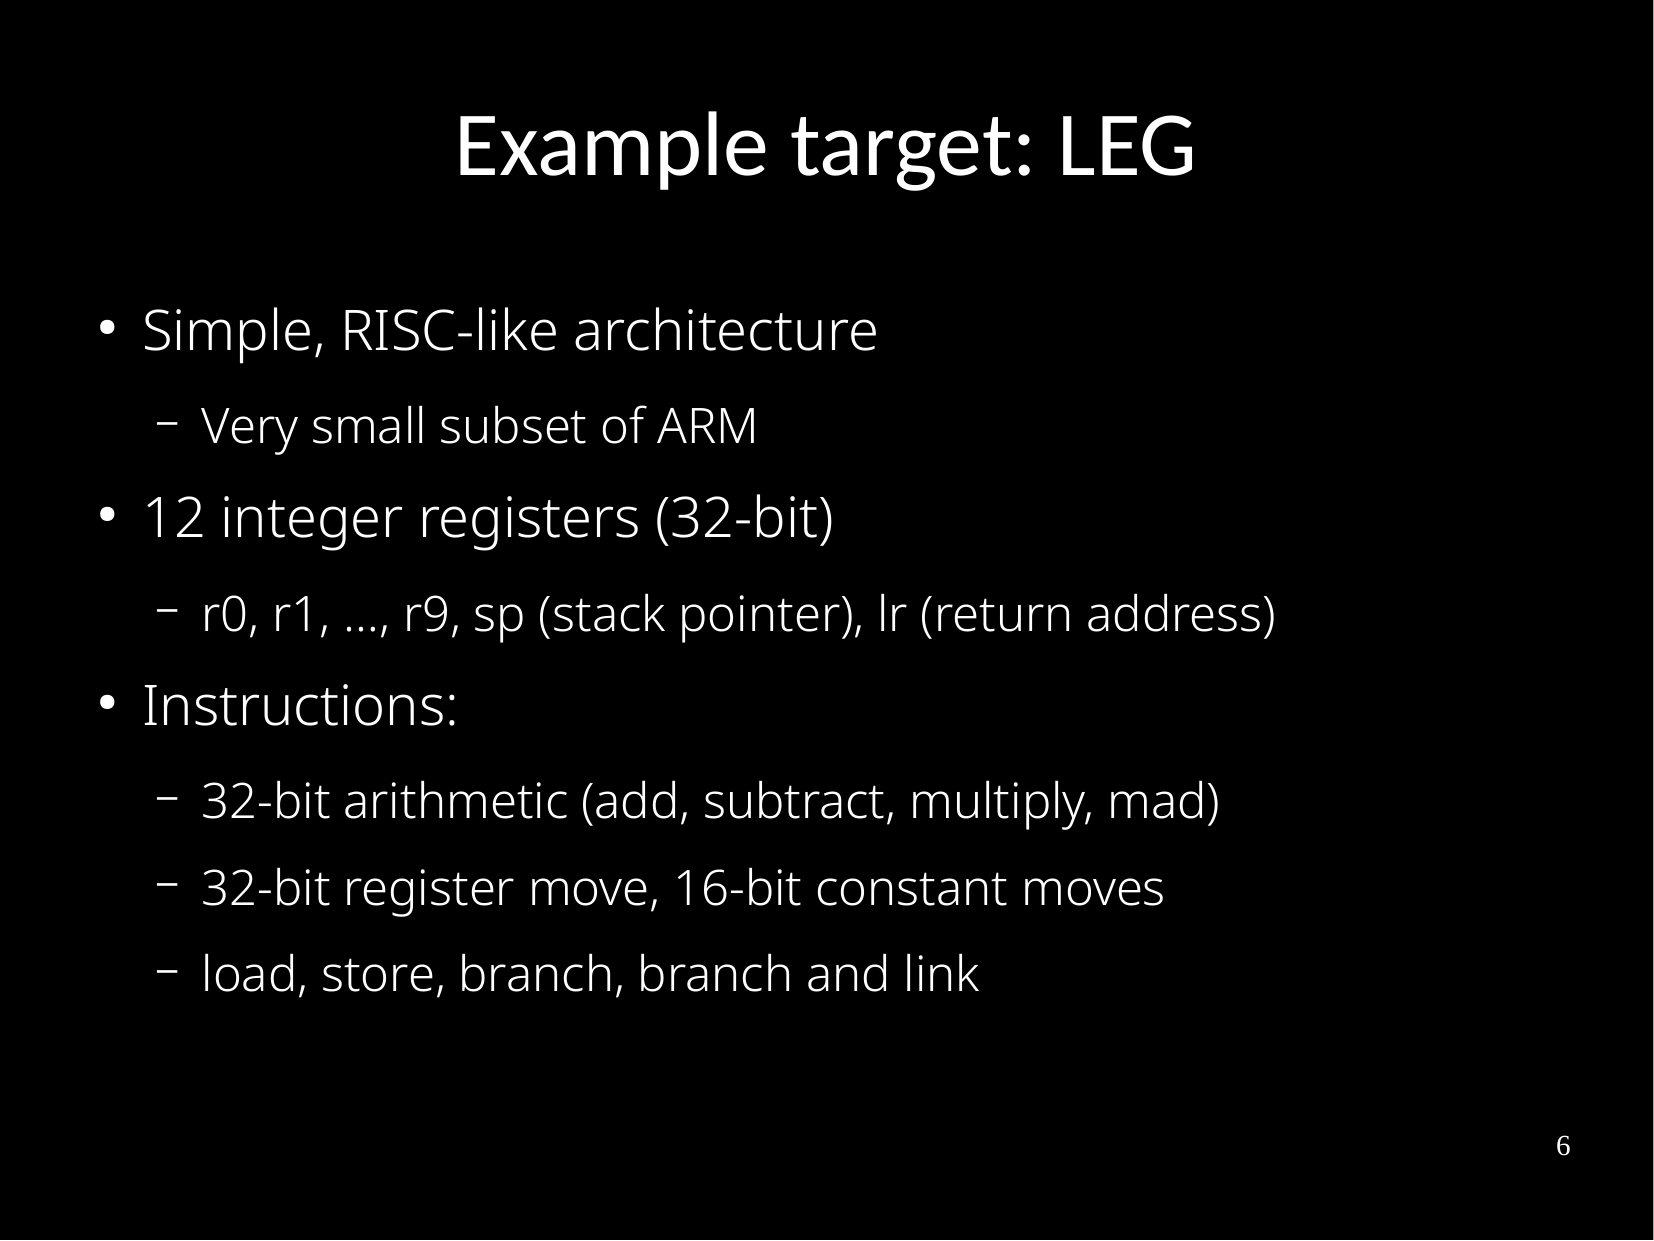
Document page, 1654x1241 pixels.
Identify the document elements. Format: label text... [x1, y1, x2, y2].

list Simple, RISC-like architecture Very small subset of ARM 12 integer registers (32-bit) r0, r1, …, r9, sp (stack pointer), lr (return address) Instructions: 32-bit arithmetic (add, subtract, multiply, mad) 32-bit register move, 16-bit constant moves load, store, branch, branch and link [82, 290, 1571, 1010]
title Example target: LEG [82, 49, 1571, 257]
